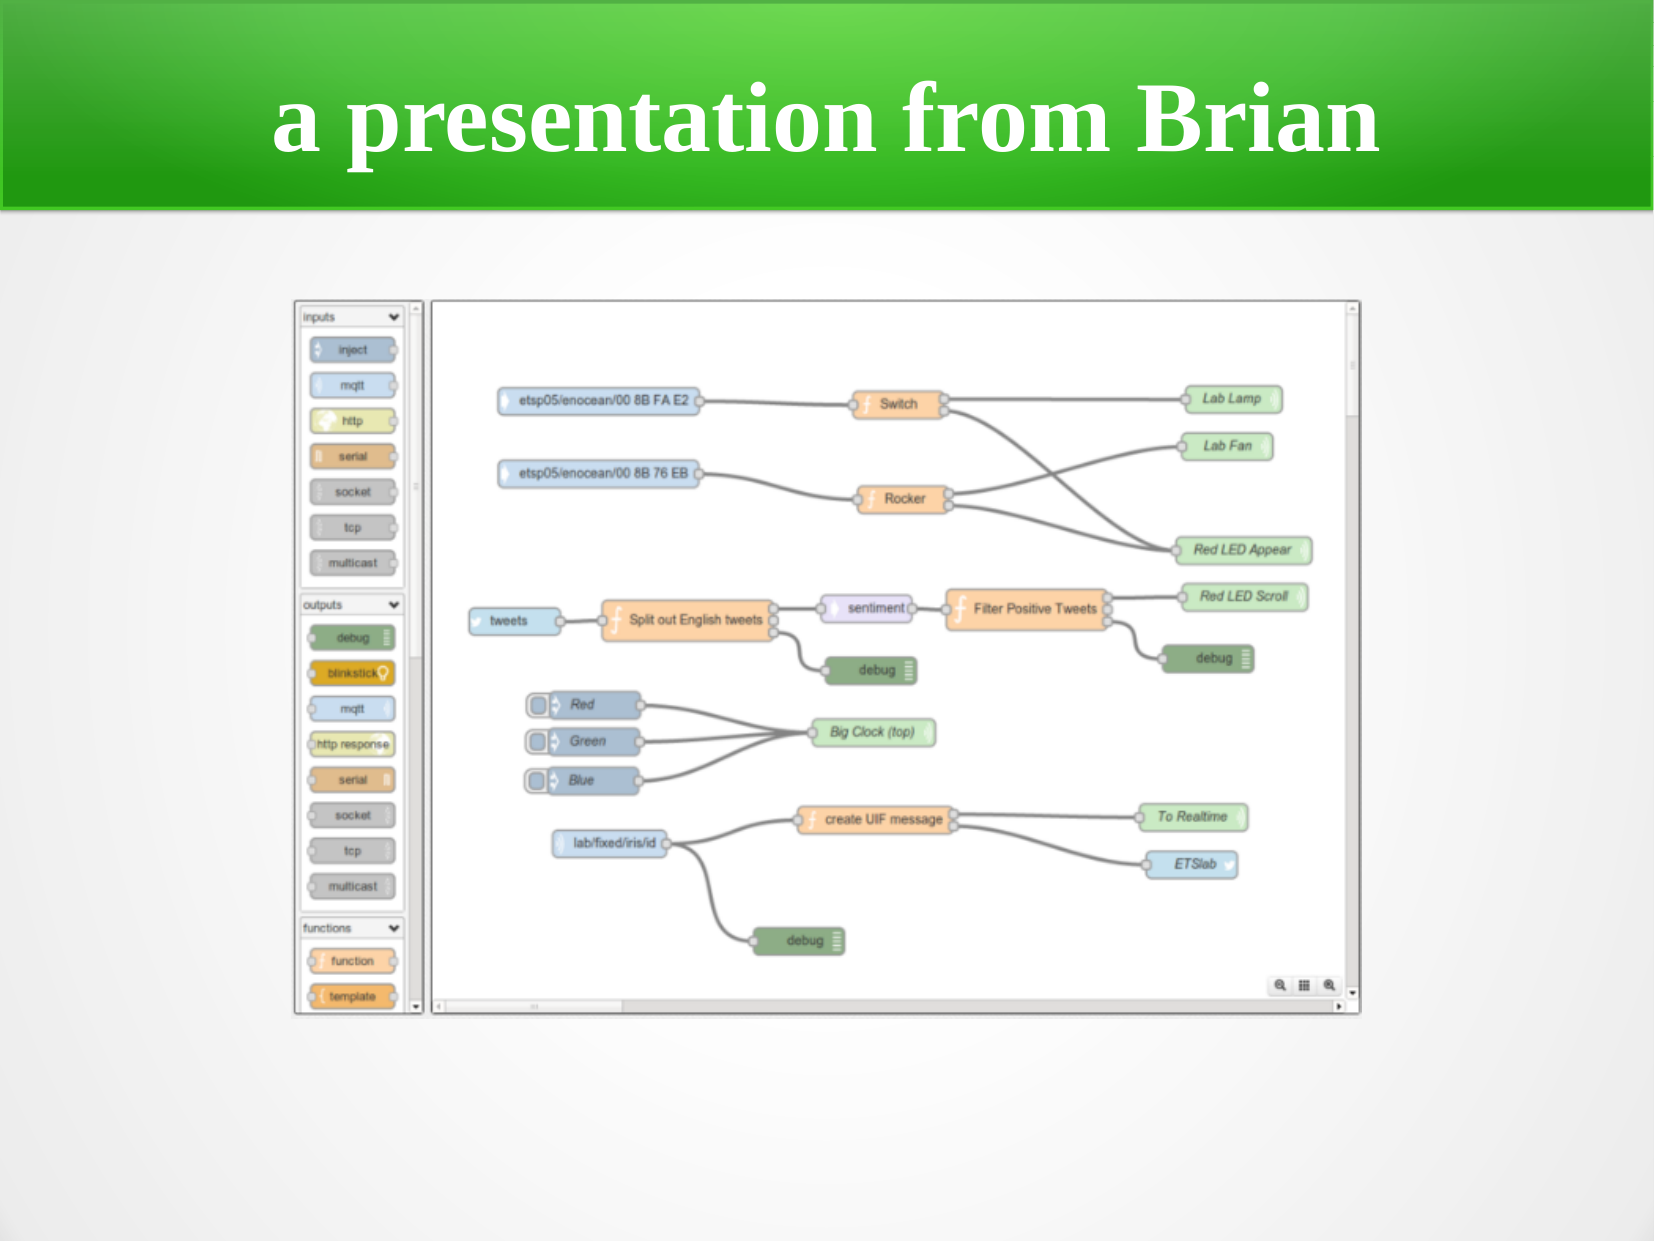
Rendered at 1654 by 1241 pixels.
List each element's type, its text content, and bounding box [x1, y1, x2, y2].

title a presentation from Brian [82, 45, 1571, 192]
picture [291, 299, 1362, 1019]
